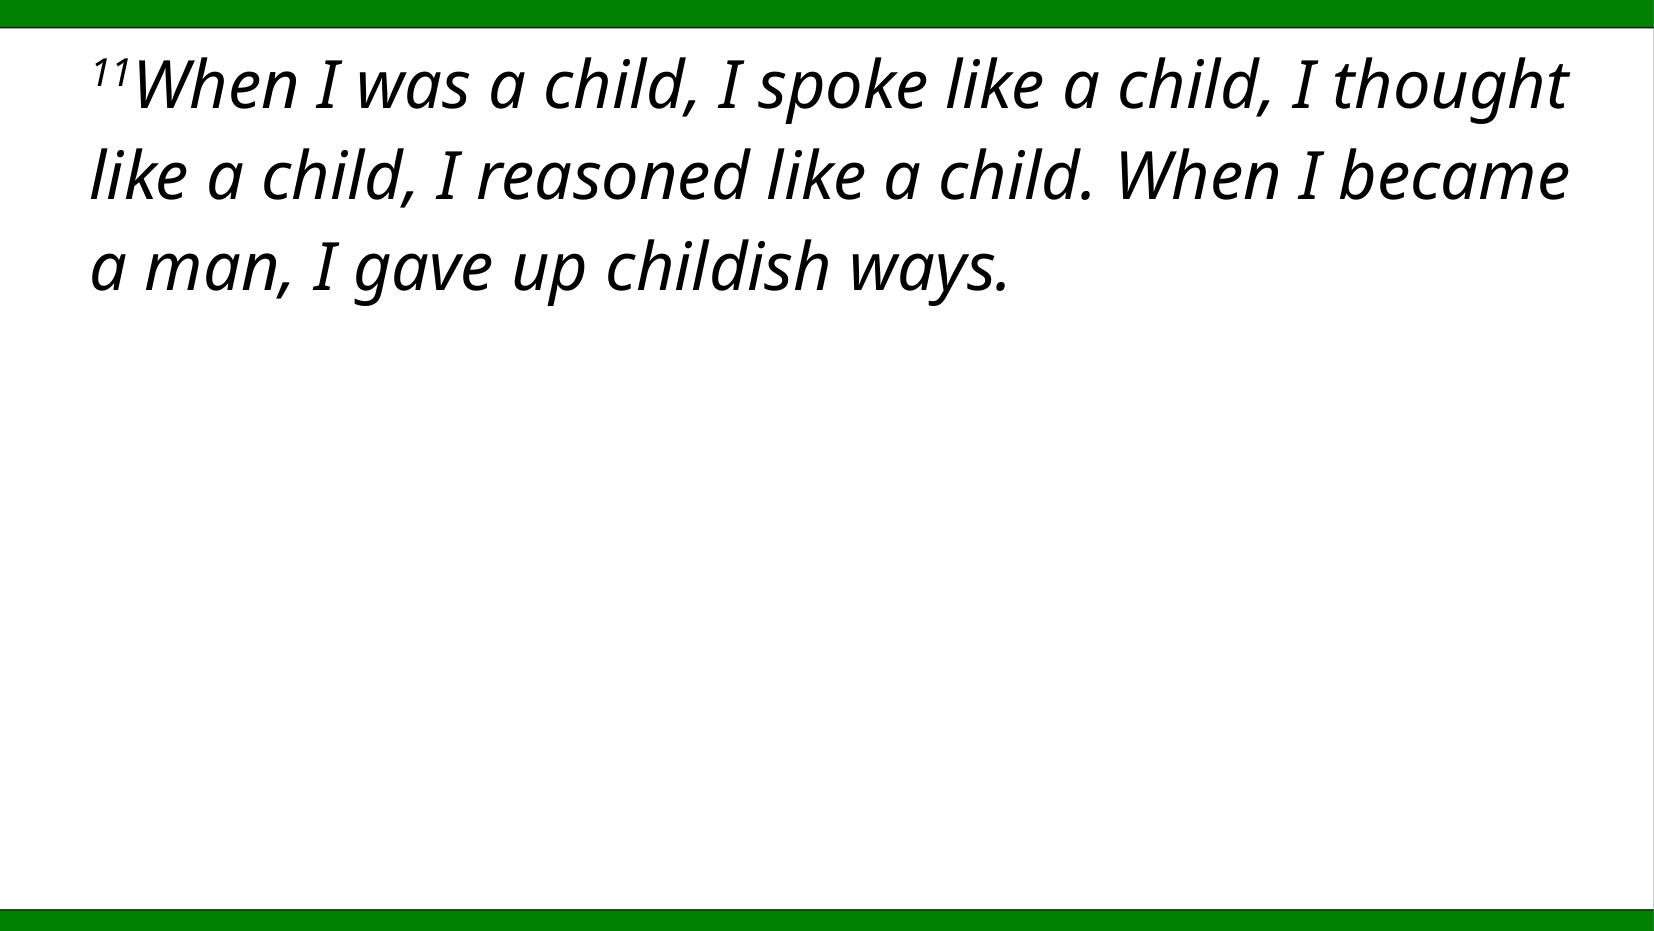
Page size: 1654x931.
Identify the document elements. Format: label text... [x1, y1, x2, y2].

text_box 11When I was a child, I spoke like a child, I thought like a child, I reasoned like a child. When I became a man, I gave up childish ways. [75, 30, 1591, 346]
picture [0, 0, 1654, 931]
